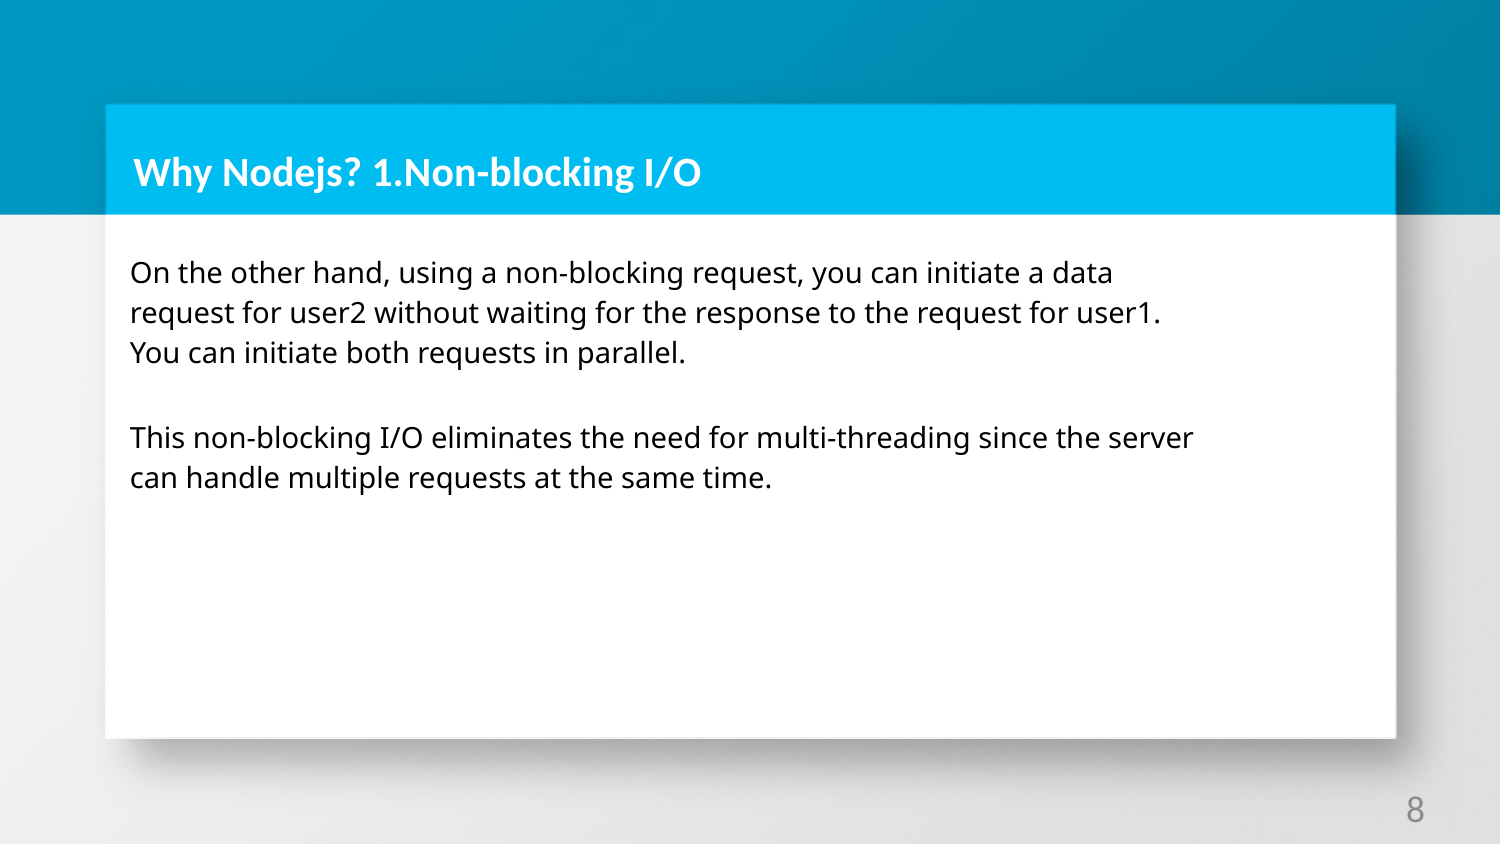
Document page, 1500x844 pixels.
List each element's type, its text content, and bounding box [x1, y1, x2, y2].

picture [0, 215, 1500, 844]
text_box On the other hand, using a non-blocking request, you can initiate a data request for user2 without waiting for the response to the request for user1. You can initiate both requests in parallel. This non-blocking I/O eliminates the need for multi-threading since the server can handle multiple requests at the same time. [115, 245, 1216, 661]
title Why Nodejs? 1.Non-blocking I/O [131, 142, 901, 196]
